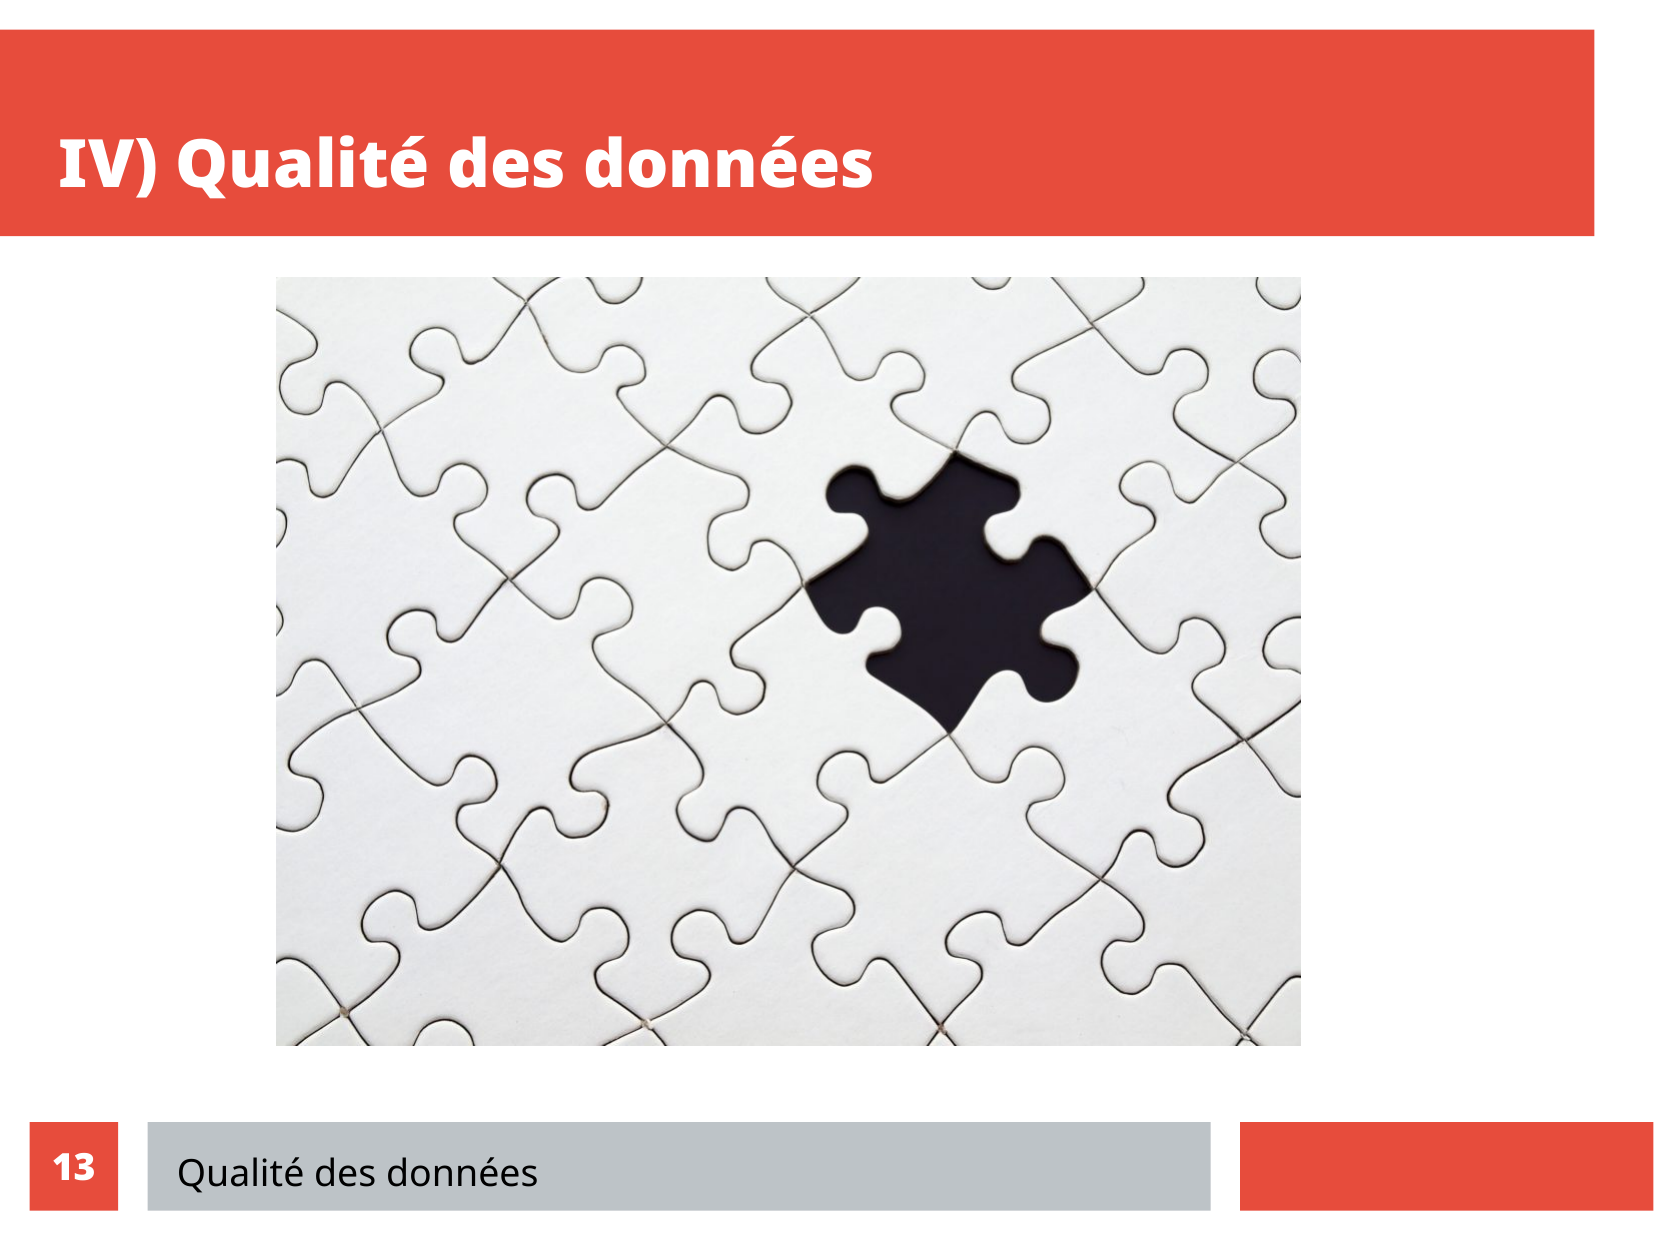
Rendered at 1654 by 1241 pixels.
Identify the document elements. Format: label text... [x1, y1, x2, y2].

title IV) Qualité des données [59, 59, 1595, 207]
picture [276, 277, 1301, 1046]
text_box Qualité des données [162, 1138, 577, 1197]
